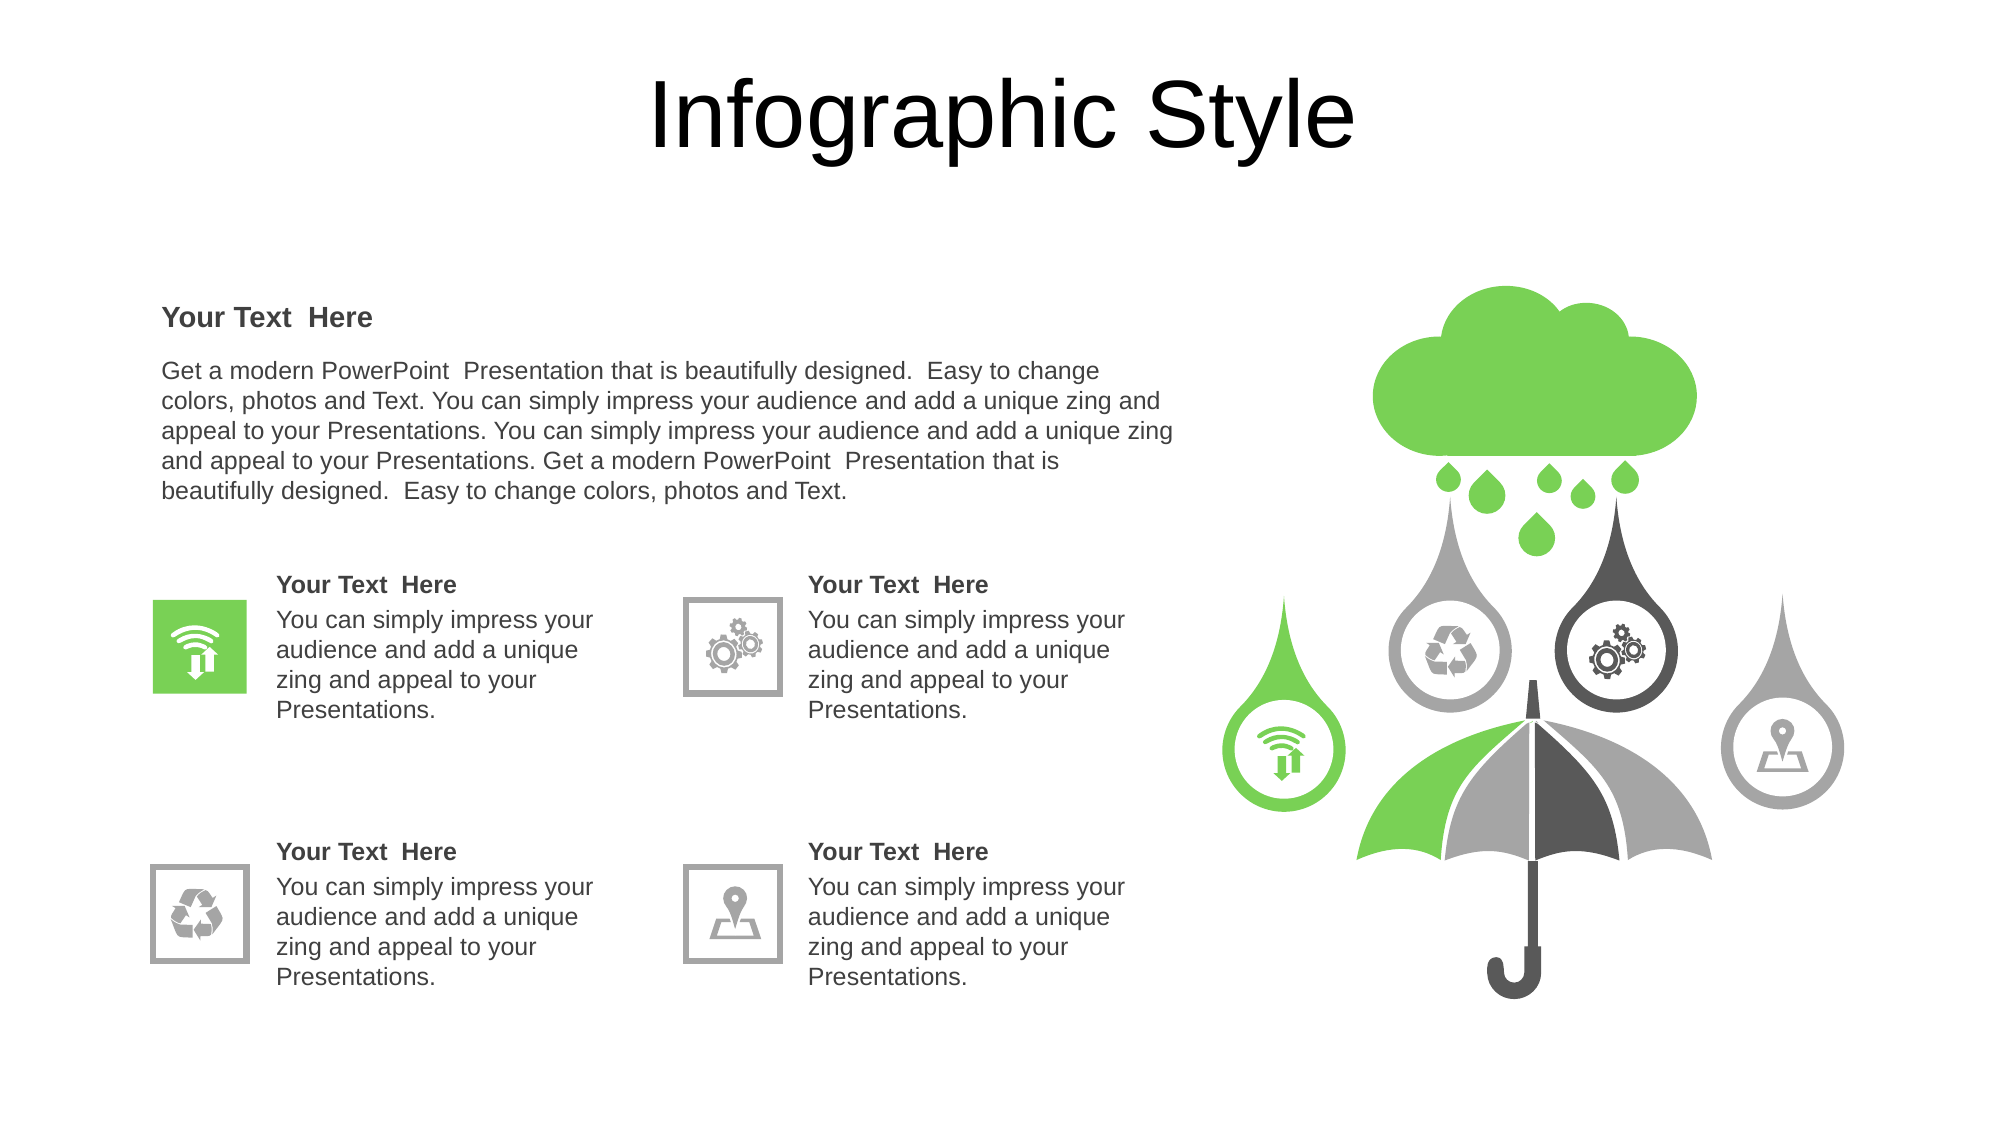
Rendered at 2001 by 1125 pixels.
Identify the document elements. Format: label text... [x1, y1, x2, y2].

text_box You can simply impress your audience and add a unique zing and appeal to your Presentations. [261, 606, 629, 731]
text_box [1543, 720, 1713, 861]
text_box [1444, 720, 1620, 1000]
text_box [152, 867, 247, 961]
text_box Your Text Here [146, 290, 1193, 341]
text_box Your Text Here [793, 828, 1153, 873]
text_box You can simply impress your audience and add a unique zing and appeal to your Presentations. [261, 873, 629, 999]
text_box [1468, 469, 1506, 514]
text_box [152, 599, 247, 694]
text_box Get a modern PowerPoint Presentation that is beautifully designed. Easy to change colors, photos and Text. You can simply impress your audience and add a unique zing and appeal to your Presentations. You can simply impress your audience and add a unique zing and appeal to your Presentations. Get a modern PowerPoint Presentation that is beautifully designed. Easy to change colors, photos and Text. [146, 347, 1193, 512]
text_box [1525, 680, 1541, 719]
text_box [1356, 720, 1526, 861]
text_box Your Text Here [793, 560, 1153, 606]
text_box [1570, 478, 1596, 509]
text_box [1372, 285, 1697, 456]
list Infographic Style [53, 55, 1952, 175]
text_box You can simply impress your audience and add a unique zing and appeal to your Presentations. [793, 606, 1153, 731]
text_box [1554, 496, 1678, 713]
text_box [1222, 595, 1346, 812]
text_box Your Text Here [261, 560, 629, 606]
text_box [1436, 462, 1461, 492]
text_box [1518, 512, 1556, 557]
text_box Your Text Here [261, 828, 629, 873]
text_box [1388, 496, 1512, 713]
text_box [1536, 463, 1562, 494]
text_box [1720, 593, 1845, 810]
text_box [686, 599, 781, 694]
text_box You can simply impress your audience and add a unique zing and appeal to your Presentations. [793, 873, 1153, 999]
text_box [1611, 460, 1639, 494]
text_box [686, 867, 781, 961]
